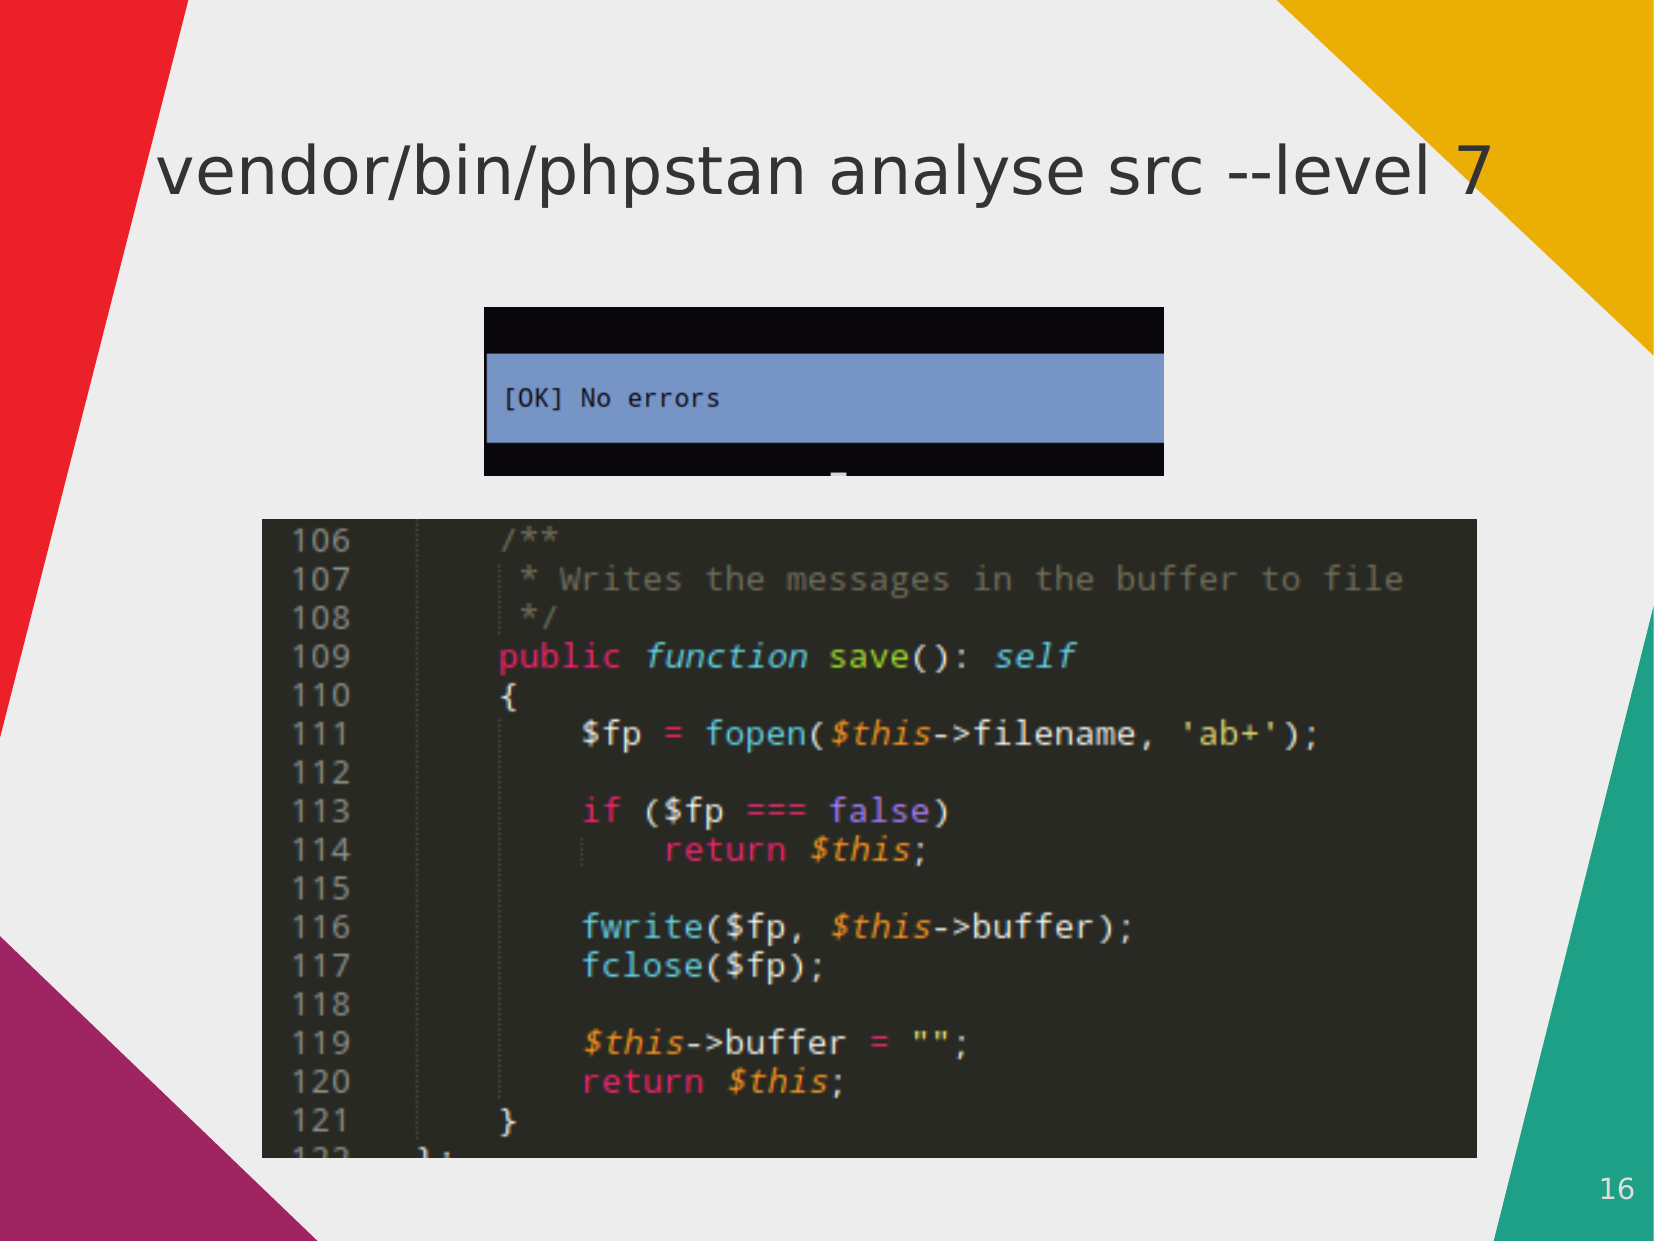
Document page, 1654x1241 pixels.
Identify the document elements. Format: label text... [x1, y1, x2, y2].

picture [484, 307, 1164, 476]
picture [262, 519, 1477, 1158]
title vendor/bin/phpstan analyse src --level 7 [114, 73, 1539, 271]
